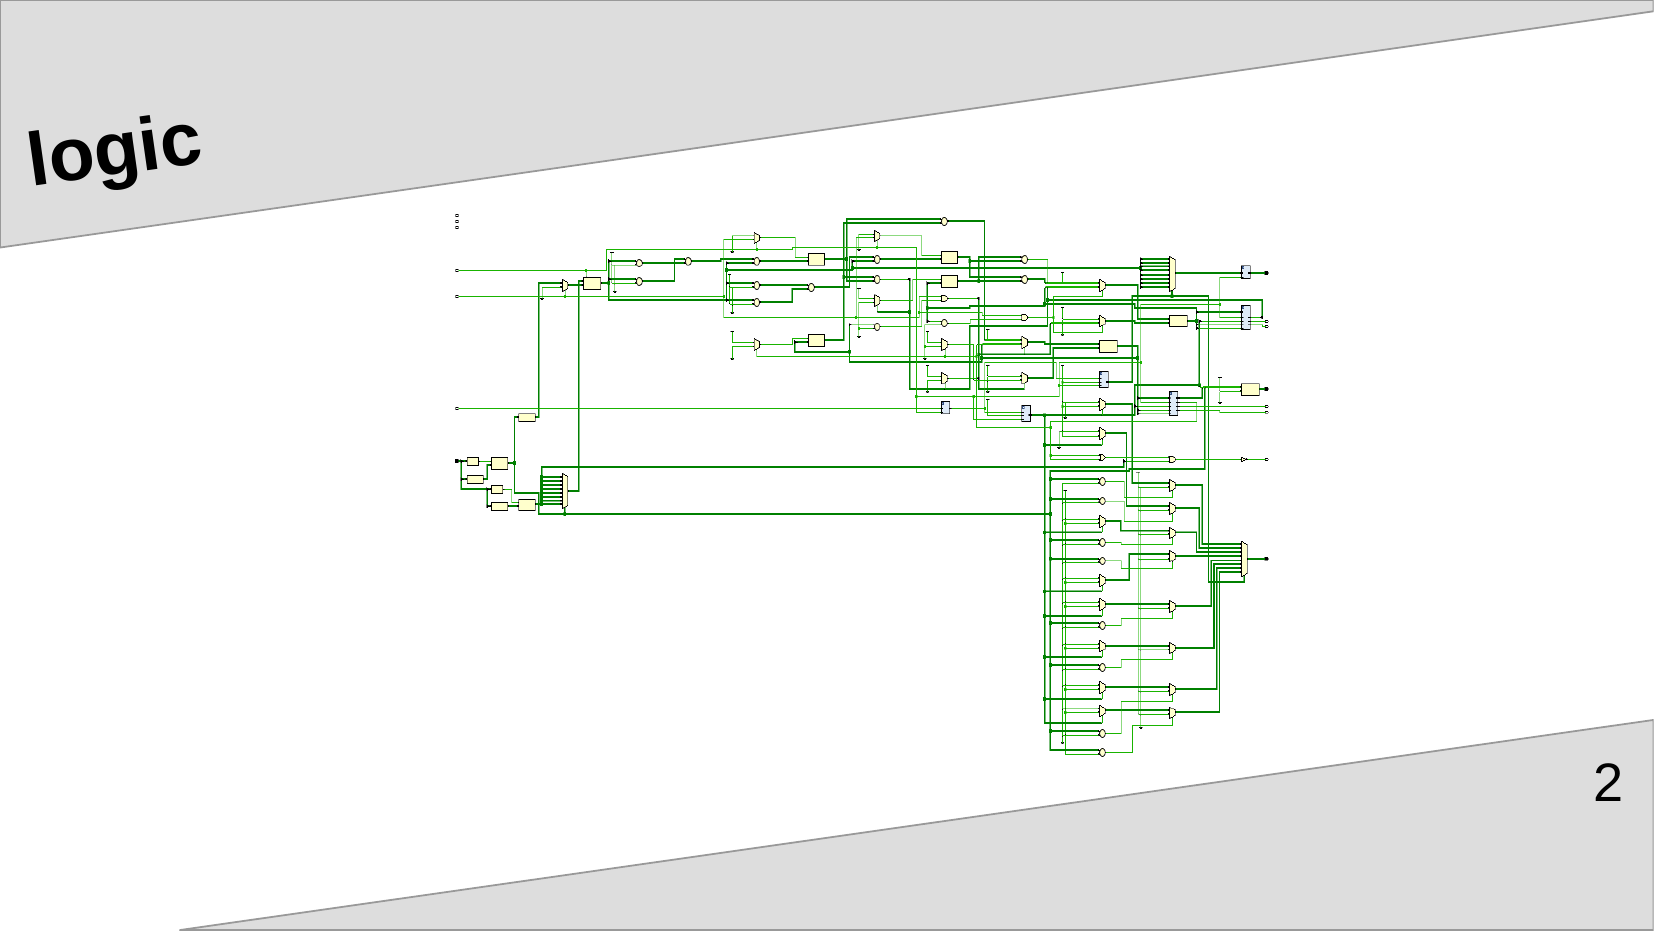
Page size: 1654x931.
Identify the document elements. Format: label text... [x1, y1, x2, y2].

picture [442, 206, 1285, 768]
title logic [16, 0, 1501, 239]
